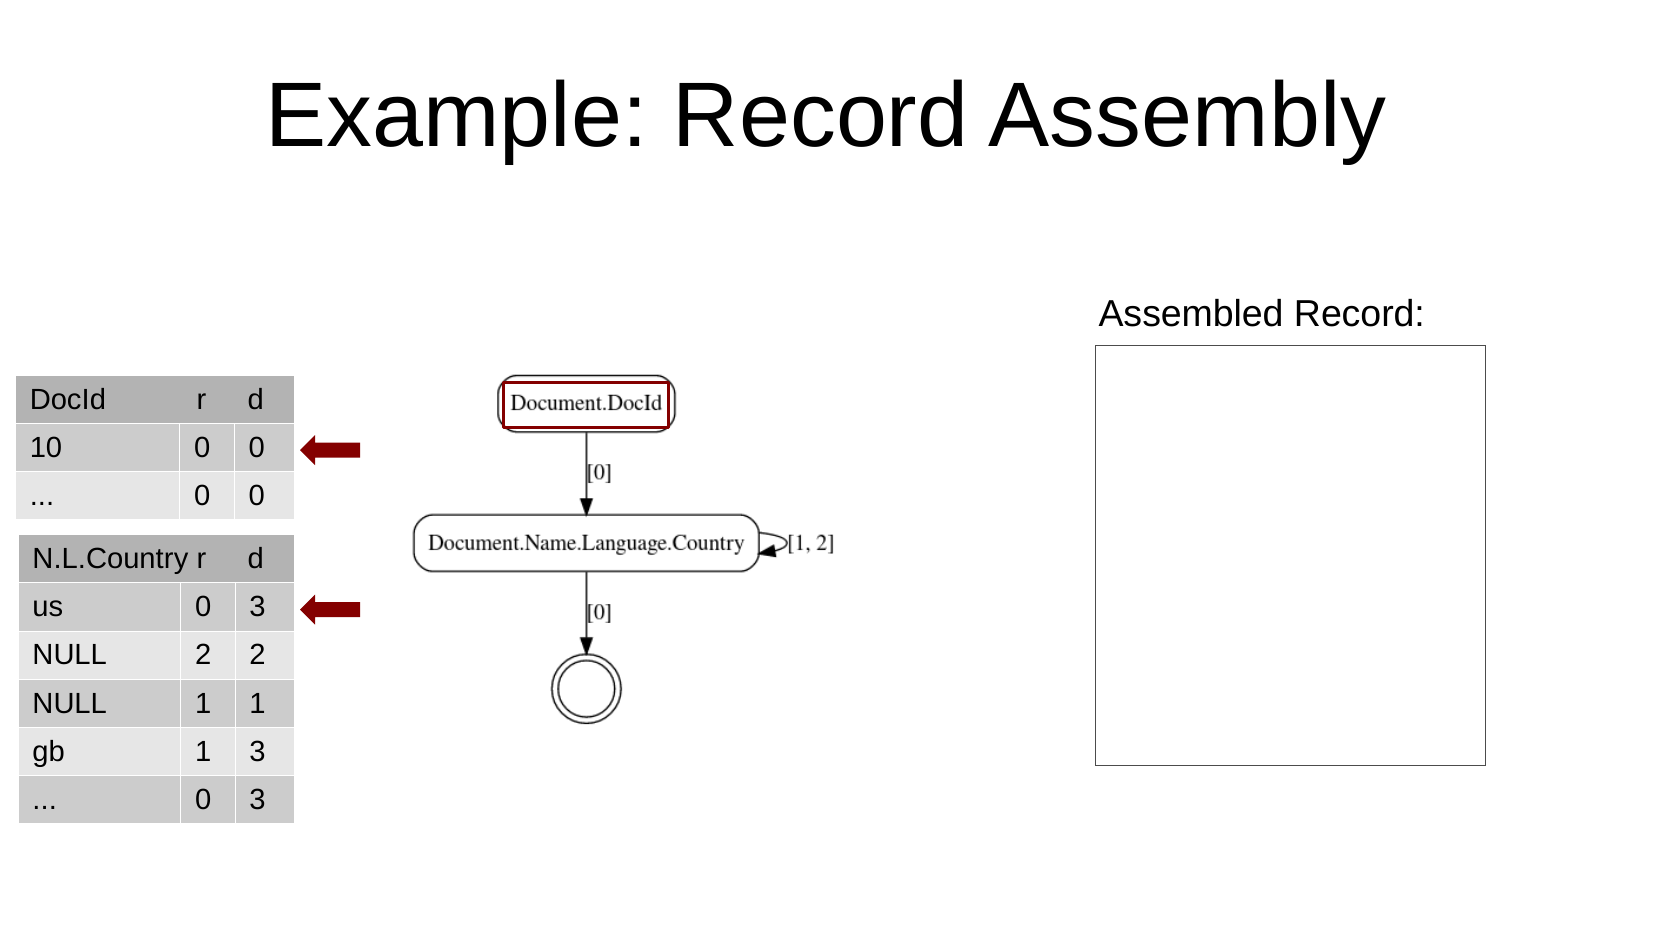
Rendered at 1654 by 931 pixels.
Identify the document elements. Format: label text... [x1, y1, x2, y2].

table_cell 0 [235, 472, 294, 519]
table_cell 2 [236, 632, 294, 679]
table_cell 2 [181, 632, 235, 679]
table_cell 1 [181, 680, 235, 727]
table_cell 3 [236, 776, 294, 823]
table_cell NULL [19, 632, 180, 679]
text_box Assembled Record: [1083, 285, 1441, 342]
table_cell 0 [181, 776, 235, 823]
table_cell us [19, 583, 180, 631]
table_cell ... [16, 472, 179, 519]
table_cell 0 [235, 424, 294, 471]
text_box [300, 435, 361, 466]
table_cell gb [19, 728, 180, 775]
table_header N.L.Country r d [19, 535, 294, 582]
table_cell 3 [236, 728, 294, 775]
picture [408, 369, 841, 730]
table_cell 0 [181, 583, 235, 631]
table_cell 0 [180, 424, 234, 471]
table_header DocId r d [16, 376, 294, 423]
title Example: Record Assembly [82, 37, 1571, 193]
table_cell 3 [236, 583, 294, 631]
table_cell 1 [181, 728, 235, 775]
table_cell NULL [19, 680, 180, 727]
text_box [300, 594, 361, 625]
table_cell 1 [236, 680, 294, 727]
table_cell ... [19, 776, 180, 823]
table_cell 10 [16, 424, 179, 471]
table_cell 0 [180, 472, 234, 519]
